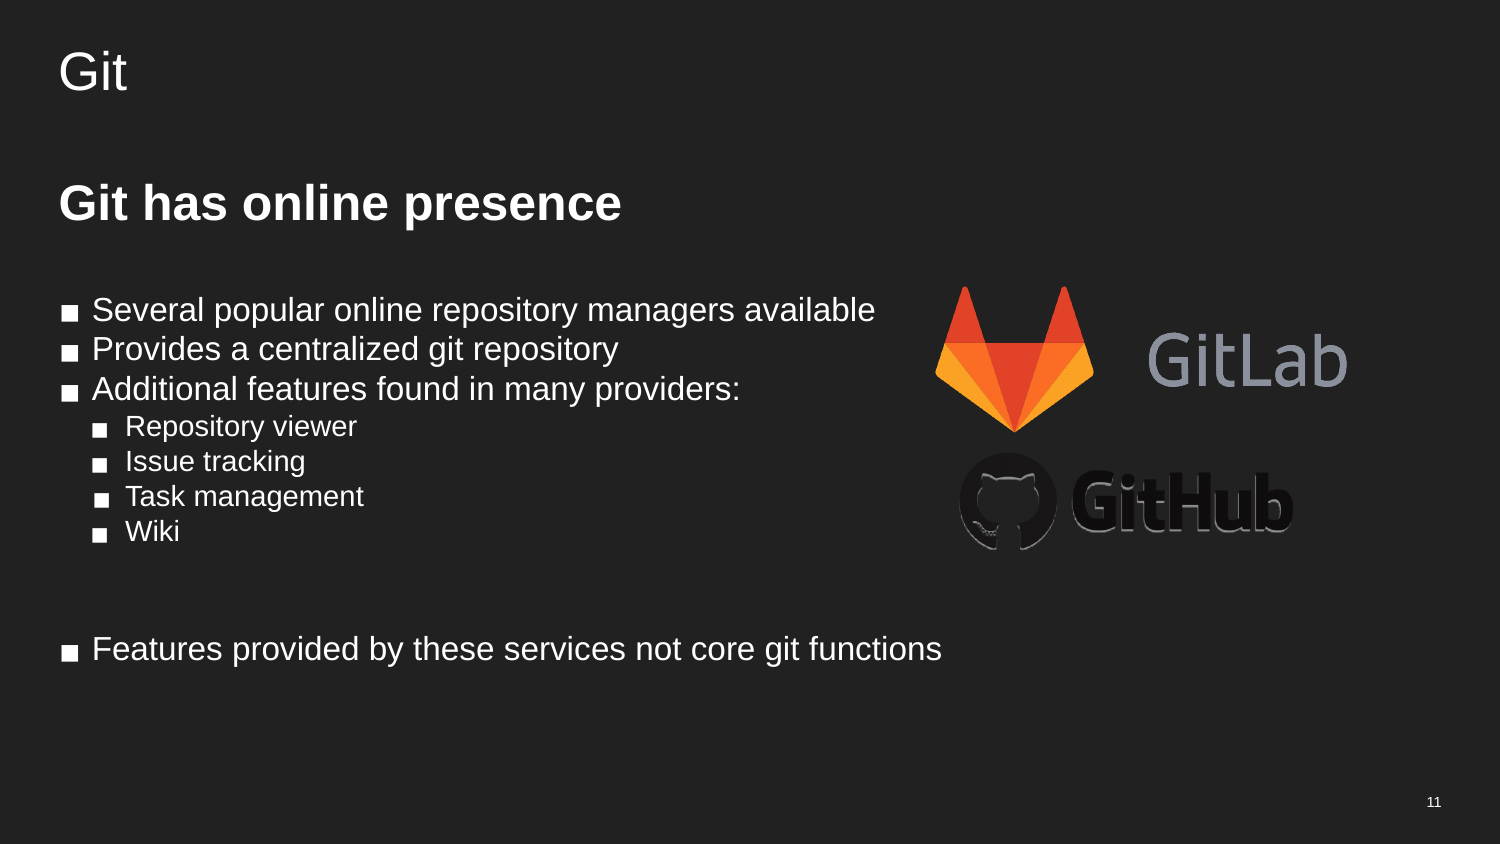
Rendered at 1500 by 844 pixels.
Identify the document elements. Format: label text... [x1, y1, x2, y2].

slide_number 1 [1392, 793, 1442, 815]
picture [905, 286, 1347, 583]
list Git has online presence Several popular online repository managers available Provides a centralized git repository Additional features found in many providers: Repository viewer Issue tracking Task management Wiki Features provided by these services not core git functions [58, 161, 1442, 716]
title Git [58, 36, 1442, 130]
